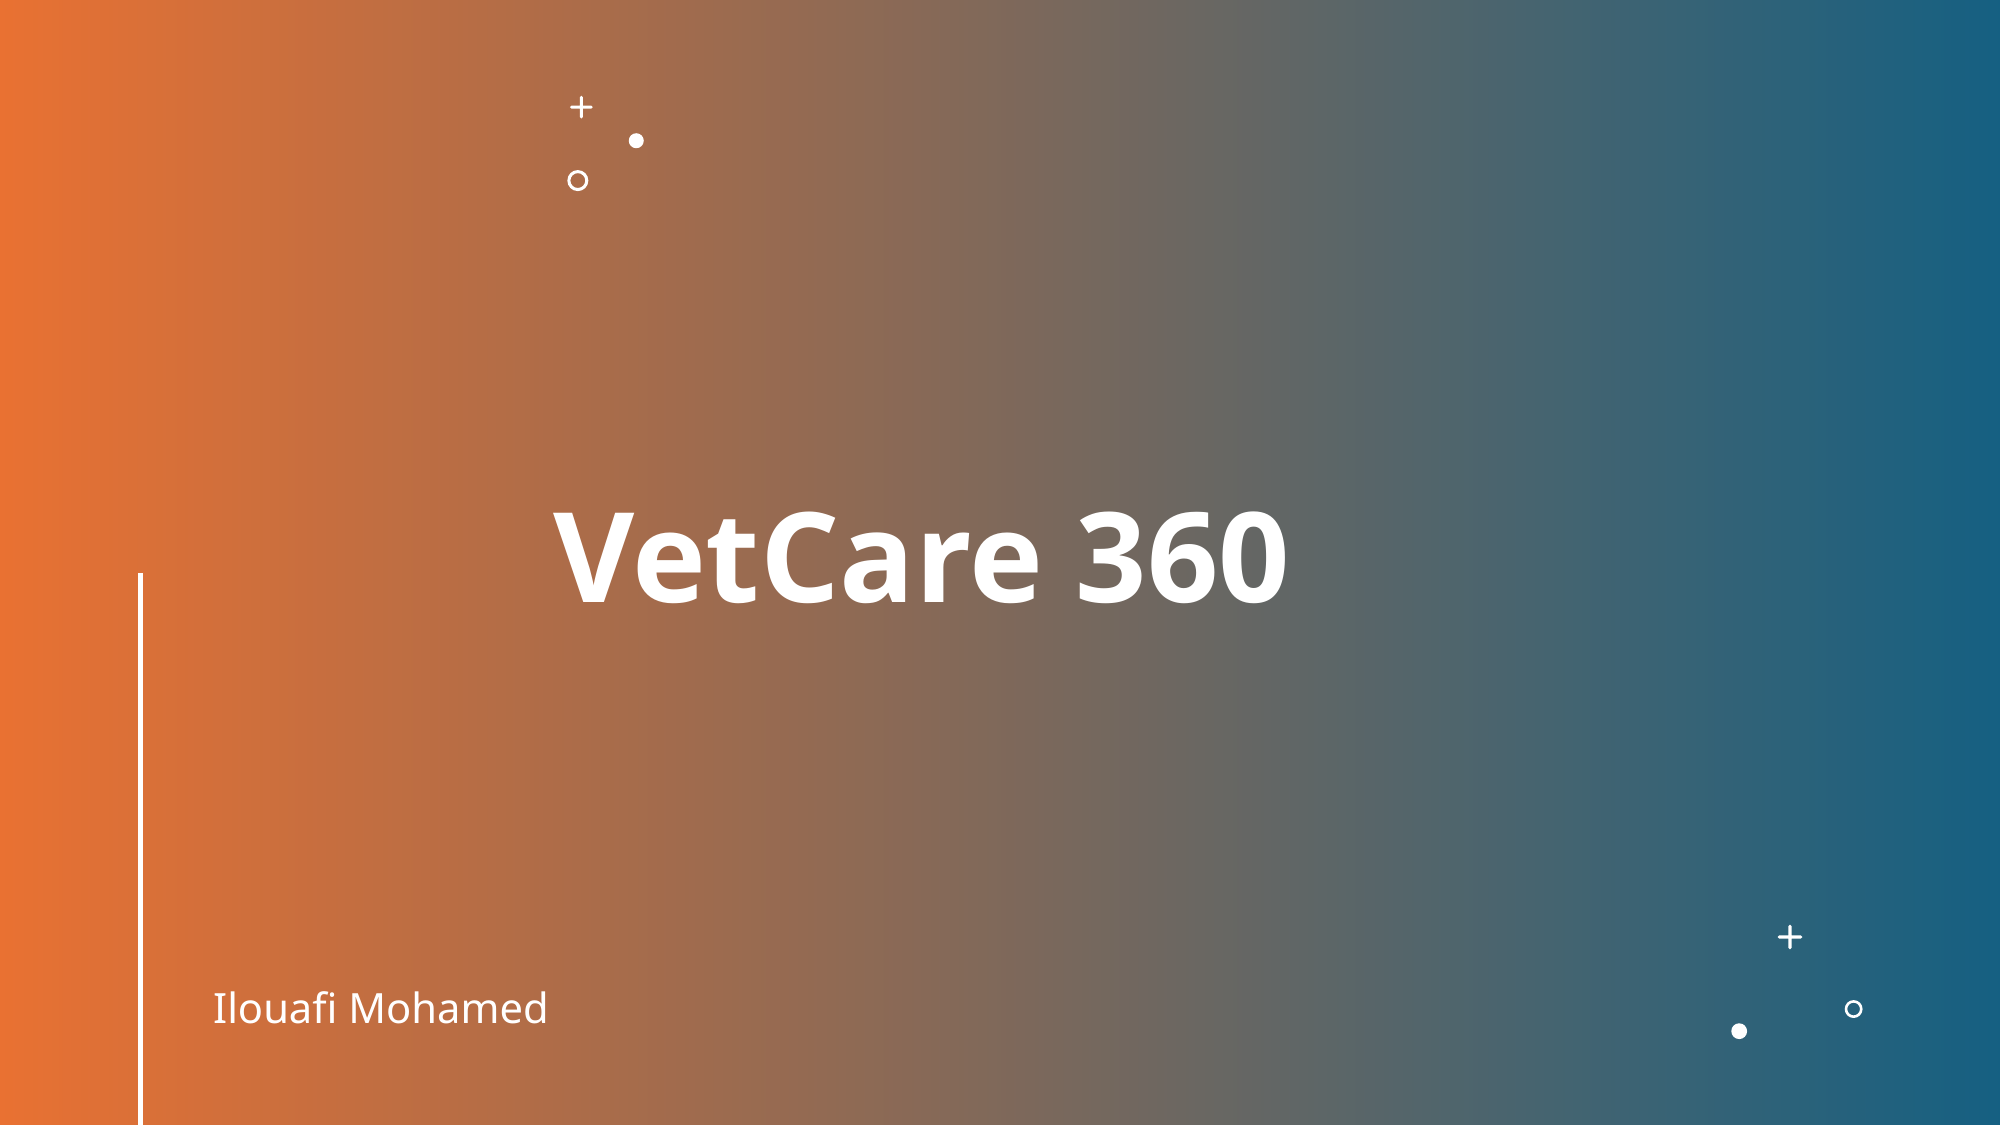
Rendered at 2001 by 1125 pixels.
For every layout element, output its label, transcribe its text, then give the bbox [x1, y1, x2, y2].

text_box [0, 0, 2000, 1125]
subtitle Ilouafi Mohamed [198, 979, 1606, 1063]
title VetCare 360 [481, 487, 1363, 639]
